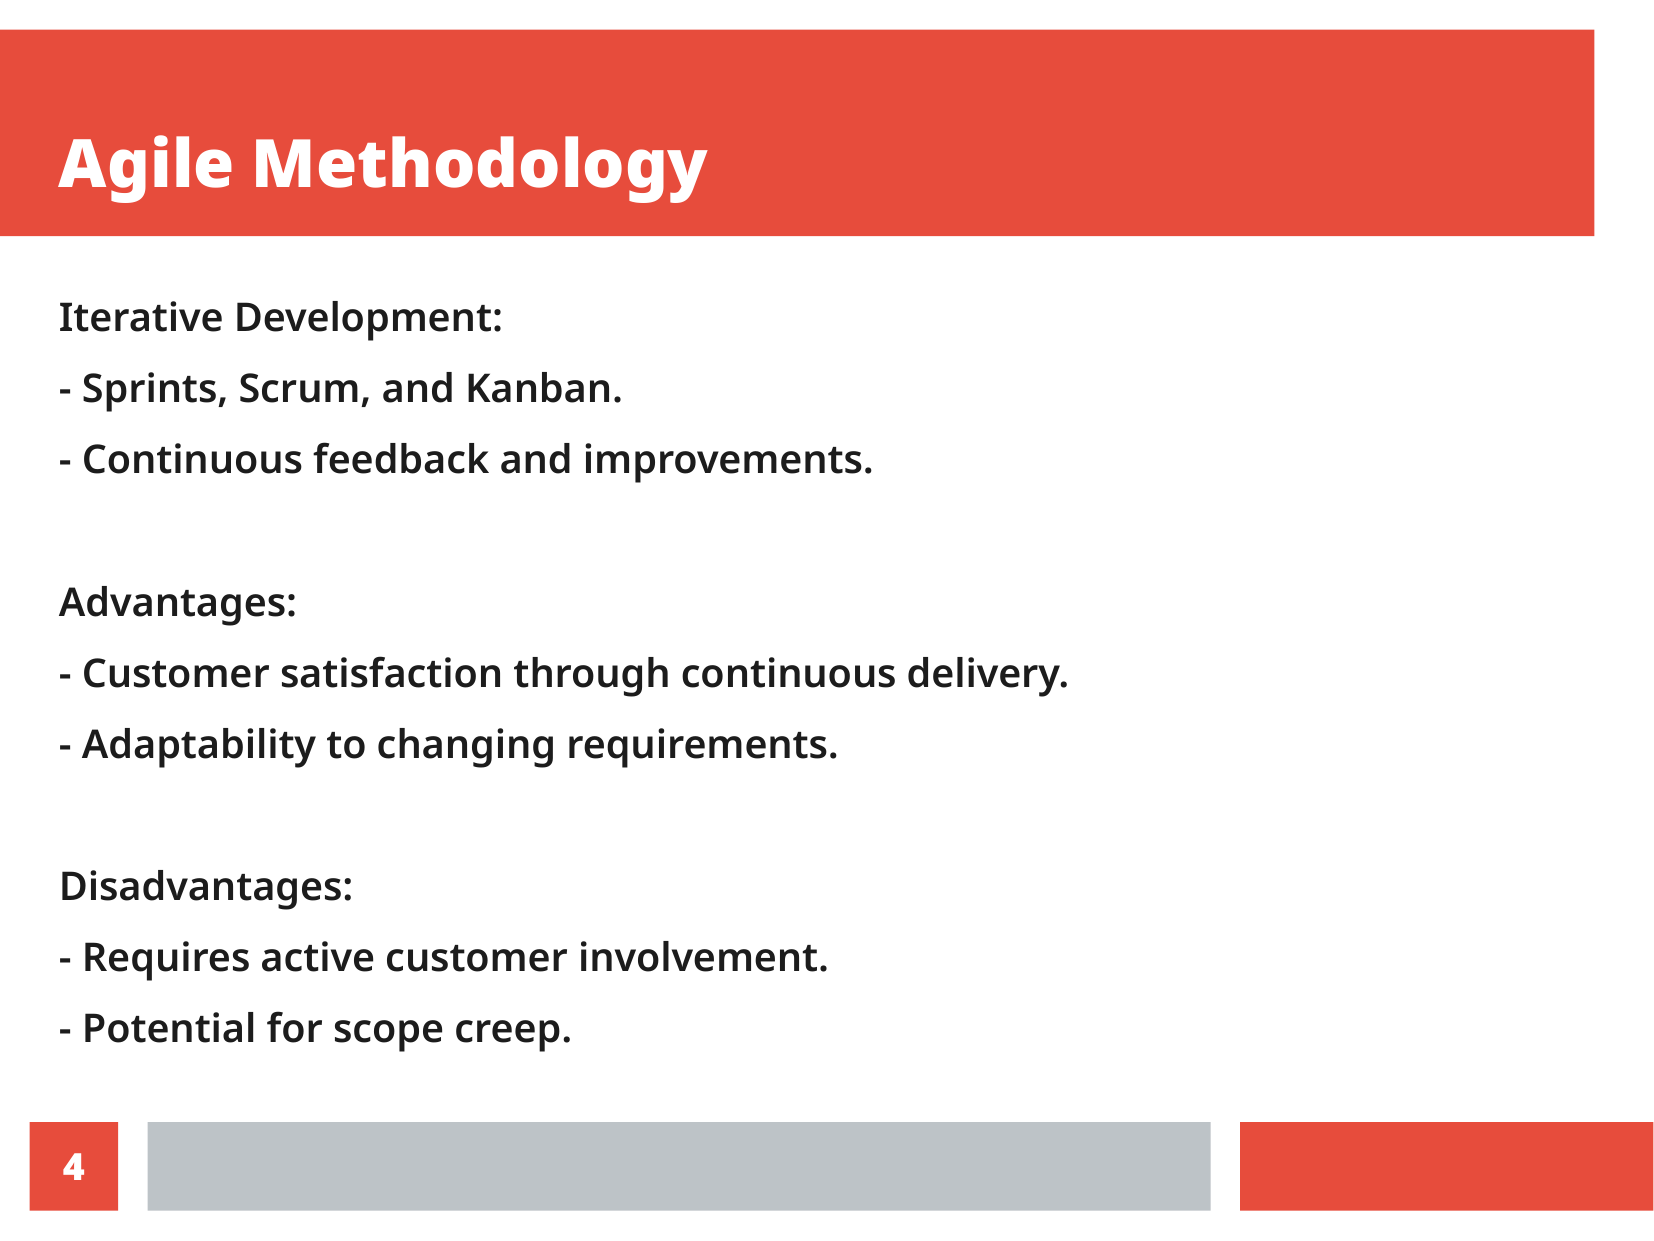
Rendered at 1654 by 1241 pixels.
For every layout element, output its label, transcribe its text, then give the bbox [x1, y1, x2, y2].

title Agile Methodology [59, 59, 1595, 207]
list Iterative Development: - Sprints, Scrum, and Kanban. - Continuous feedback and improvements. Advantages: - Customer satisfaction through continuous delivery. - Adaptability to changing requirements. Disadvantages: - Requires active customer involvement. - Potential for scope creep. [59, 289, 1565, 1058]
